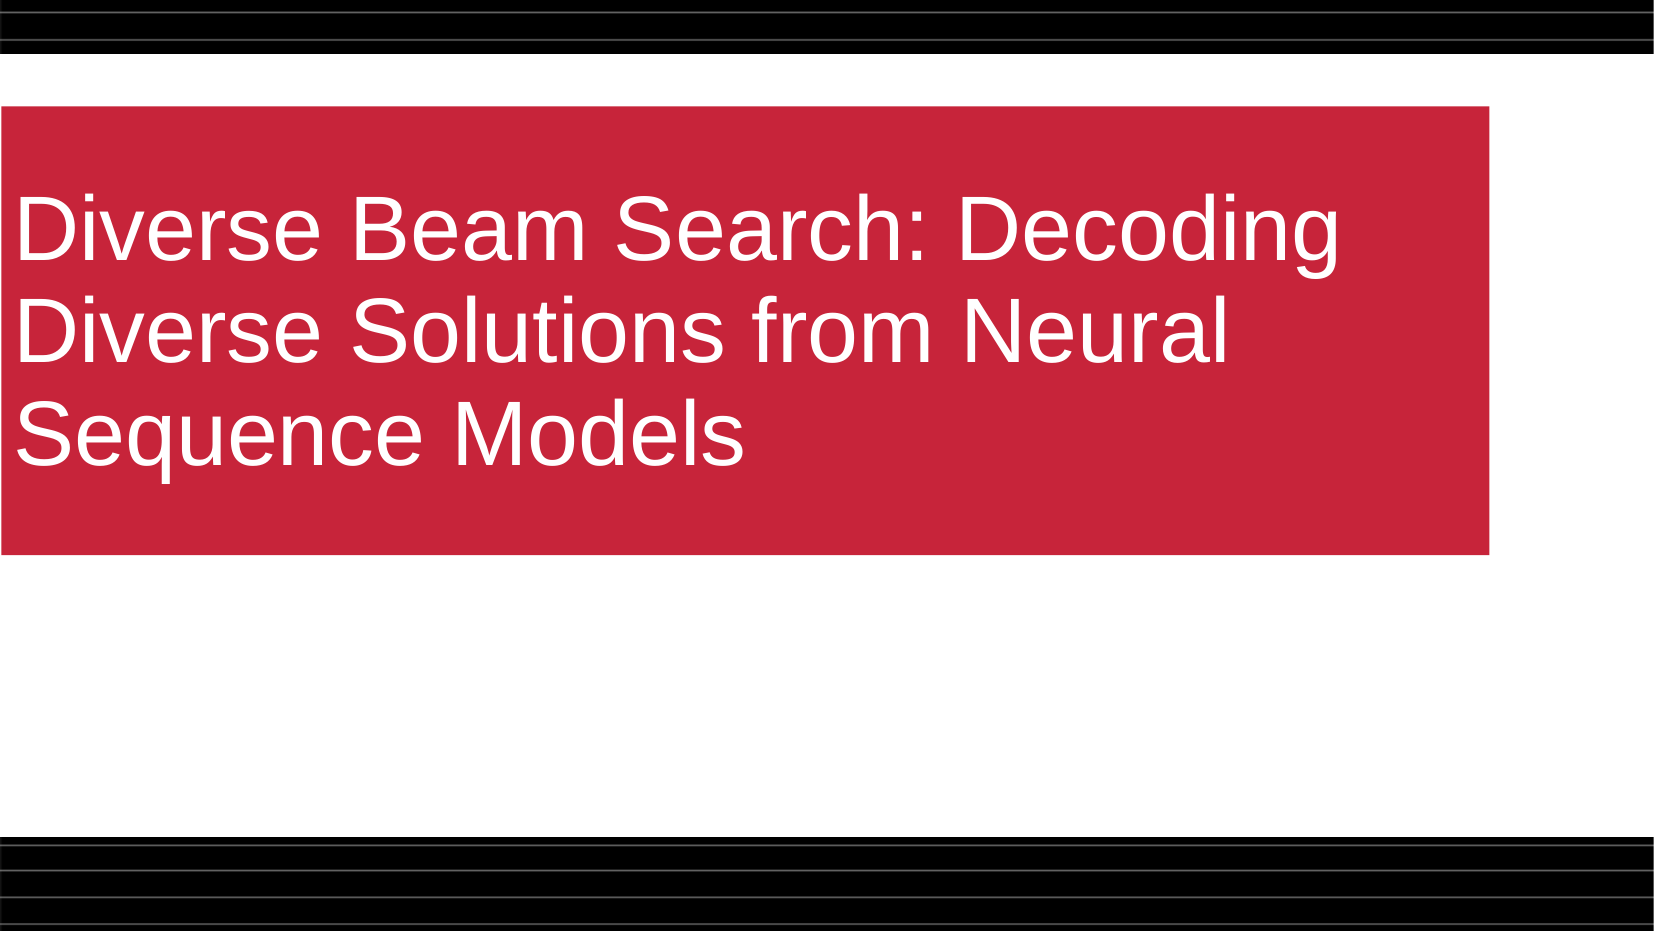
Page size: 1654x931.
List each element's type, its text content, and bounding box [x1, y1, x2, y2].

picture [0, 0, 1654, 54]
picture [0, 837, 1654, 931]
title Diverse Beam Search: Decoding Diverse Solutions from Neural Sequence Models [1, 106, 1490, 556]
